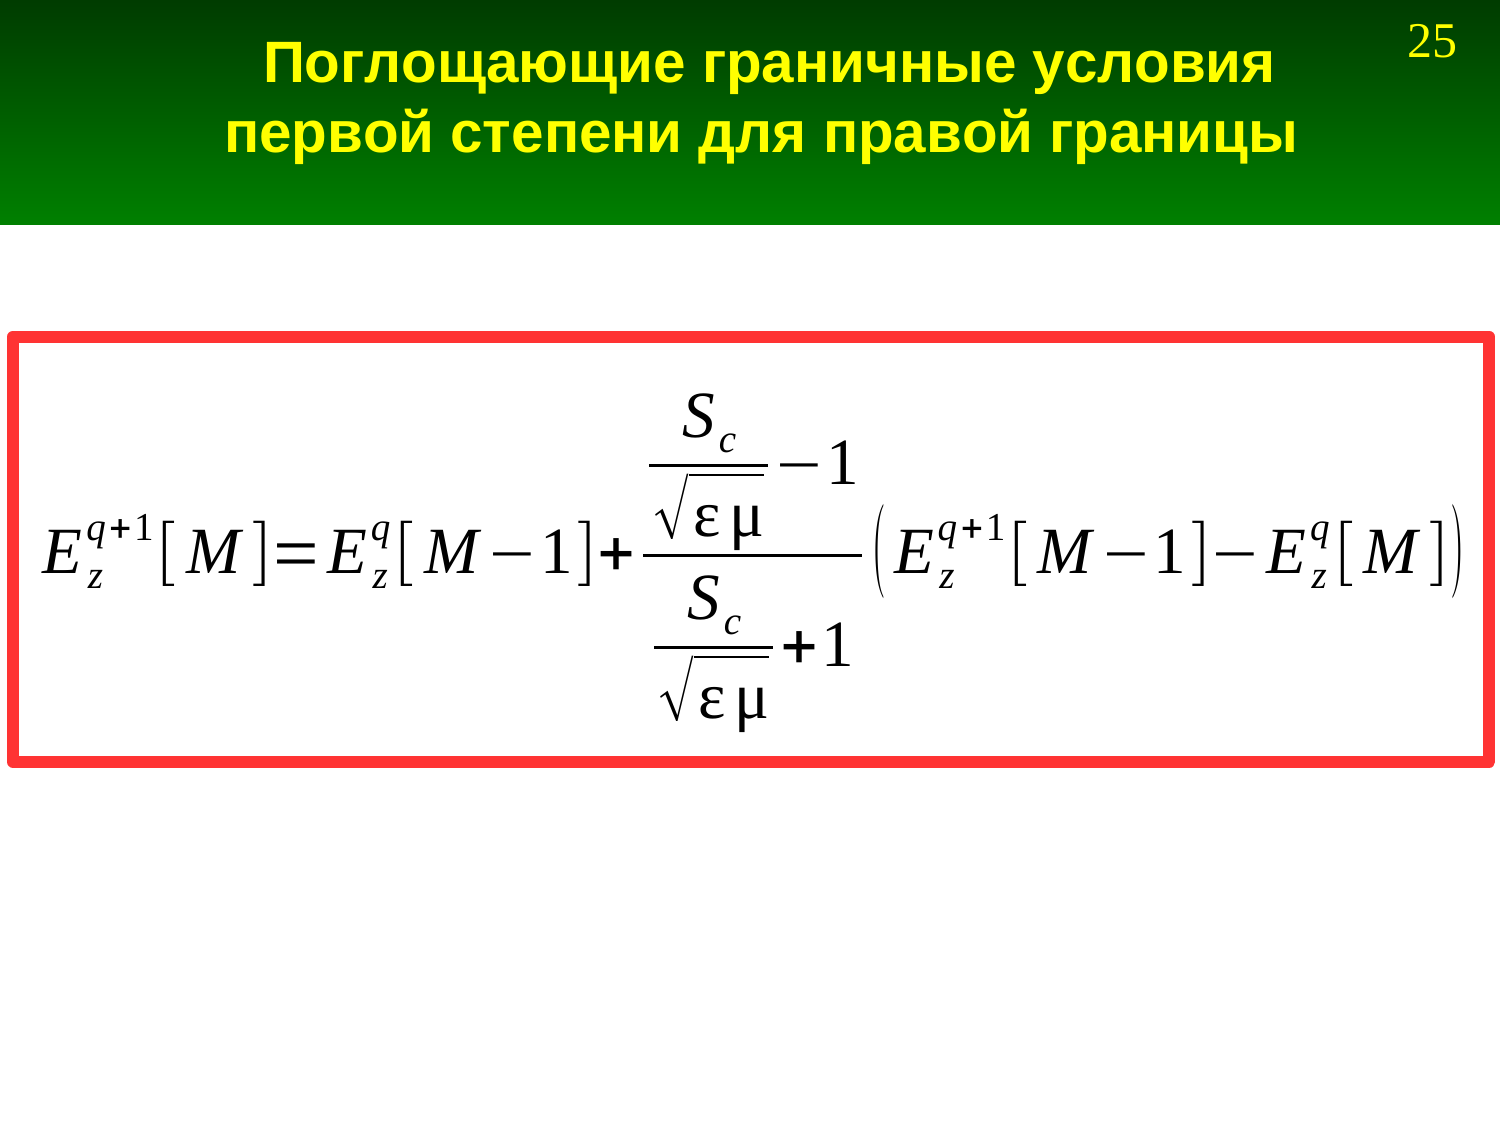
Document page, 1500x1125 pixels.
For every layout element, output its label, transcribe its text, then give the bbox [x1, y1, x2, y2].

chart [19, 377, 1483, 733]
title Поглощающие граничные условия первой степени для правой границы [123, 0, 1399, 192]
